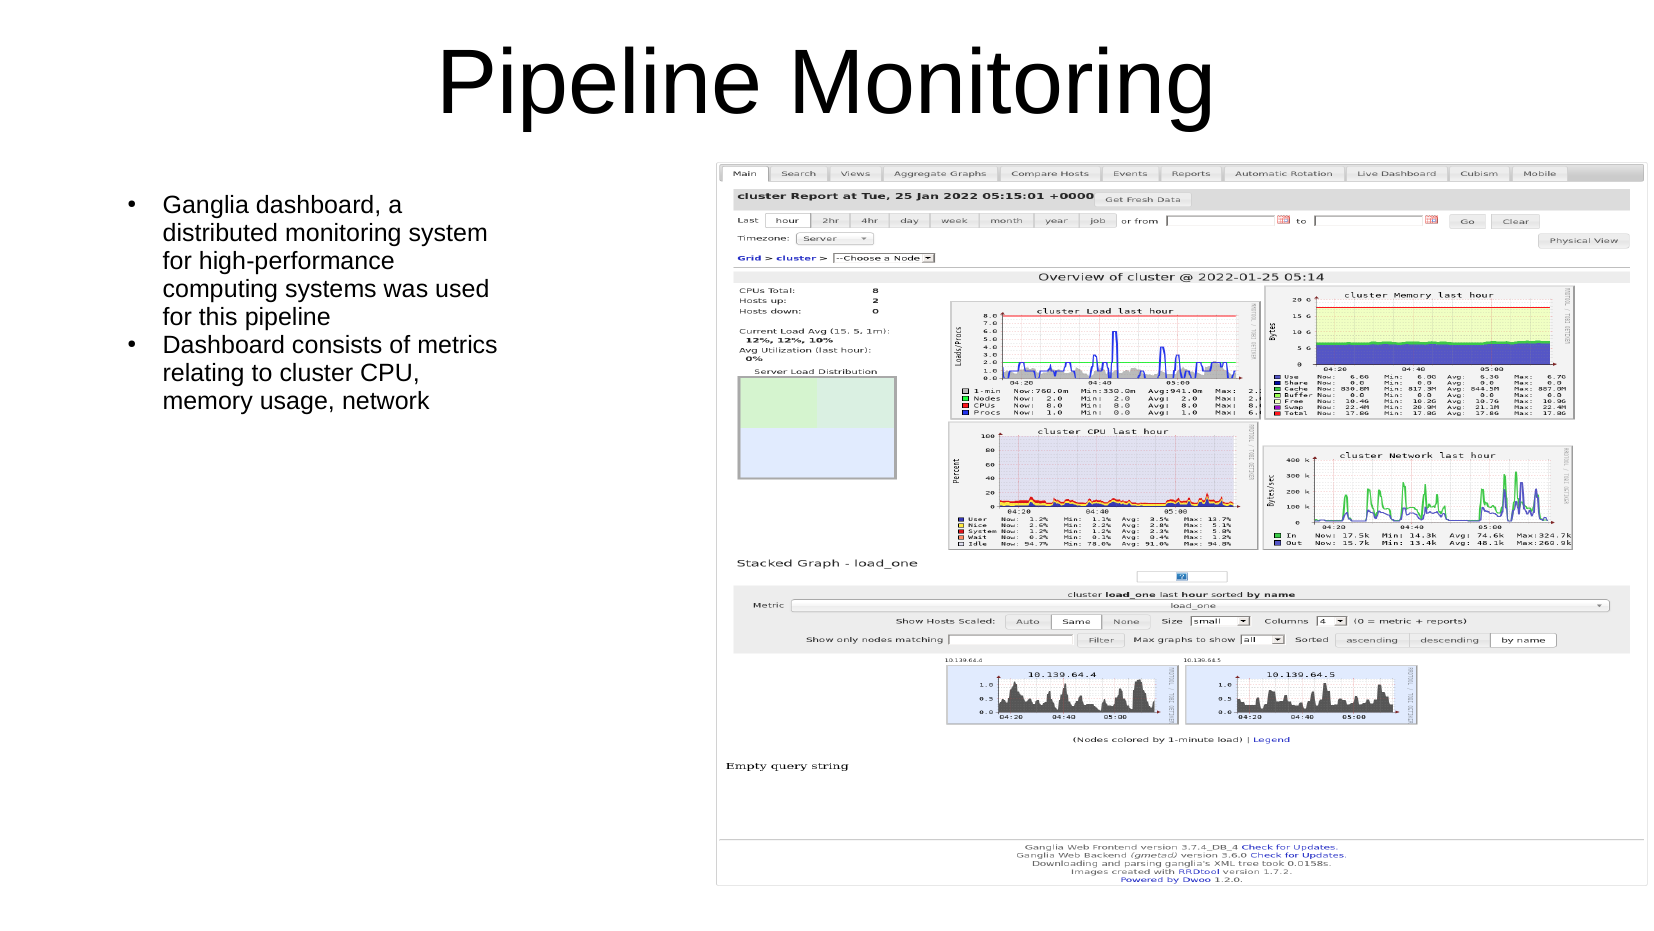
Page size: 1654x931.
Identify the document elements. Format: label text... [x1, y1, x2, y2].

text_box Ganglia dashboard, a distributed monitoring system for high-performance computing systems was used for this pipeline Dashboard consists of metrics relating to cluster CPU, memory usage, network [112, 183, 526, 526]
picture [712, 159, 1651, 922]
title Pipeline Monitoring [82, 3, 1571, 160]
